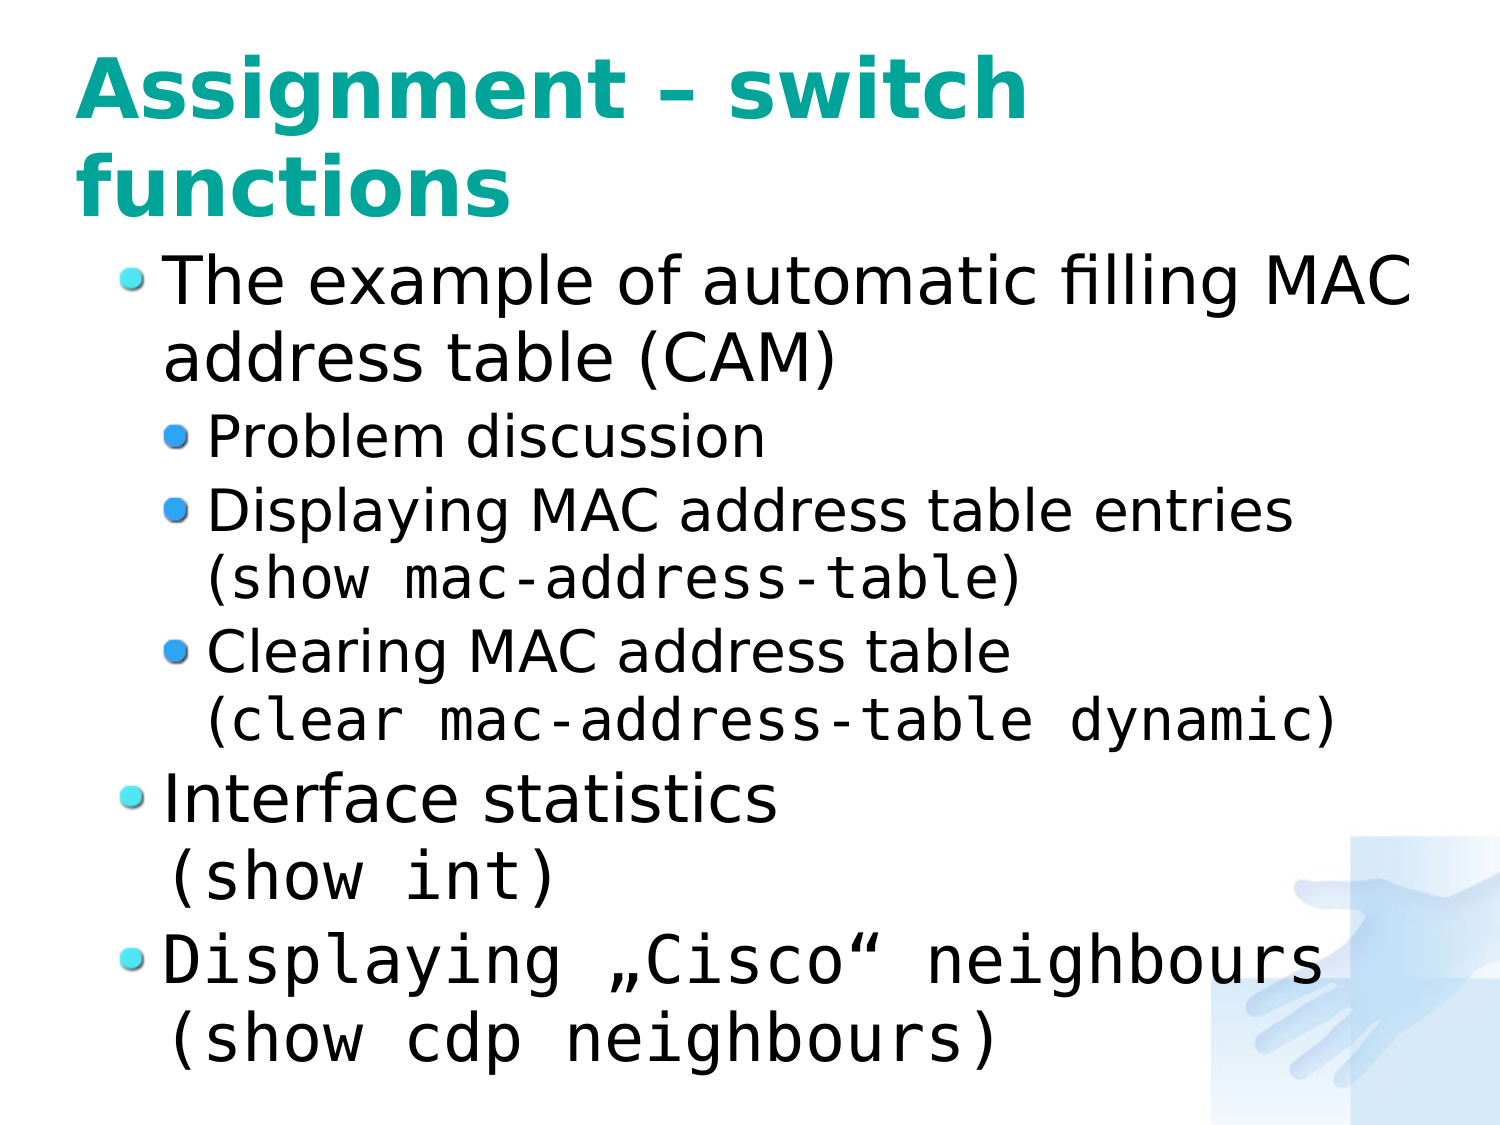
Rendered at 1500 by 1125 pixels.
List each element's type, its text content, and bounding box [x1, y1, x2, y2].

list The example of automatic filling MAC address table (CAM) Problem discussion Displaying MAC address table entries (show mac-address-table) Clearing MAC address table (clear mac-address-table dynamic) Interface statistics (show int) Displaying „Cisco“ neighbours (show cdp neighbours) [118, 242, 1500, 1078]
picture [0, 0, 1500, 1125]
title Assignment – switch functions [75, 21, 1426, 257]
